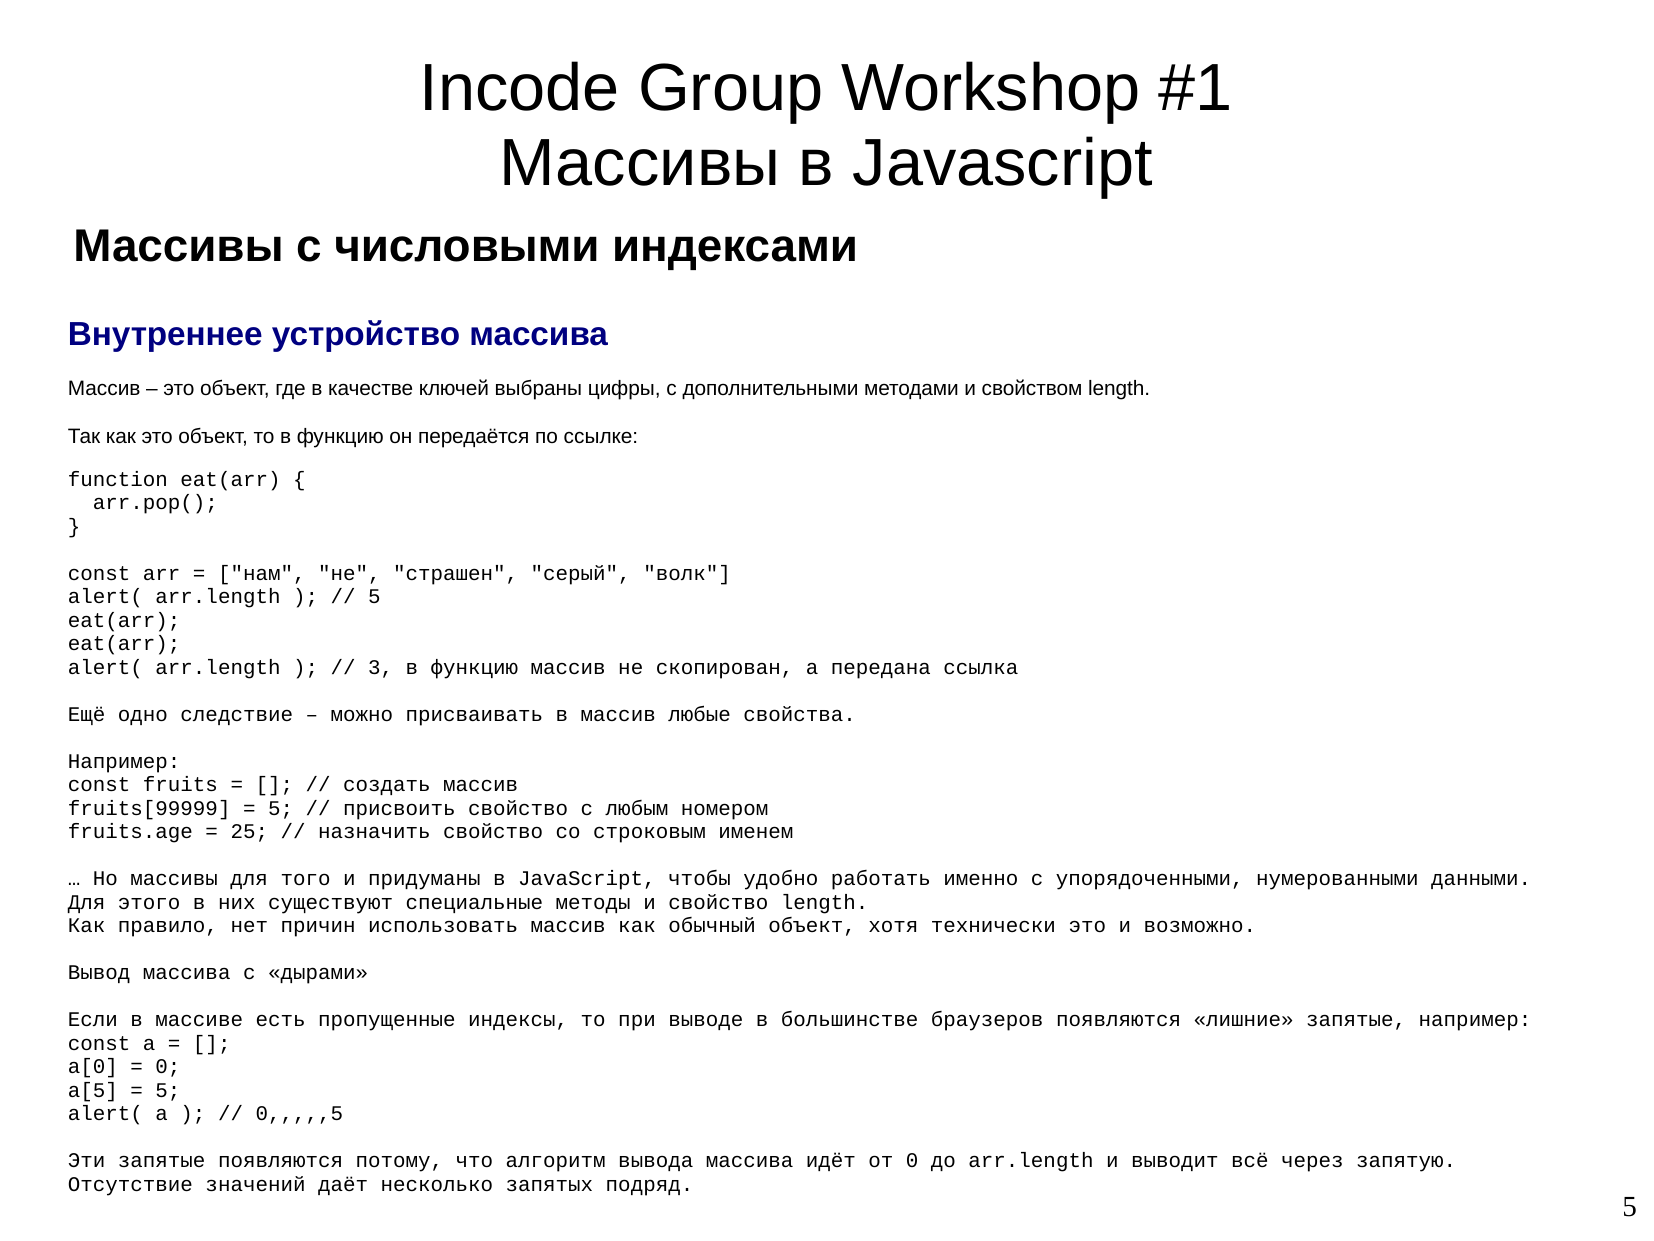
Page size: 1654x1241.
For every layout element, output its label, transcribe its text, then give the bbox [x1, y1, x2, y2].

text_box Внутреннее устройство массива Массив – это объект, где в качестве ключей выбраны цифры, с дополнительными методами и свойством length. Так как это объект, то в функцию он передаётся по ссылке: function eat(arr) { arr.pop(); } const arr = ["нам", "не", "страшен", "серый", "волк"] alert( arr.length ); // 5 eat(arr); eat(arr); alert( arr.length ); // 3, в функцию массив не скопирован, а передана ссылка Ещё одно следствие – можно присваивать в массив любые свойства. Например: const fruits = []; // создать массив fruits[99999] = 5; // присвоить свойство с любым номером fruits.age = 25; // назначить свойство со строковым именем … Но массивы для того и придуманы в JavaScript, чтобы удобно работать именно с упорядоченными, нумерованными данными. Для этого в них существуют специальные методы и свойство length. Как правило, нет причин использовать массив как обычный объект, хотя технически это и возможно. Вывод массива с «дырами» Если в массиве есть пропущенные индексы, то при выводе в большинстве браузеров появляются «лишние» запятые, например: const a = []; a[0] = 0; a[5] = 5; alert( a ); // 0,,,,,5 Эти запятые появляются потому, что алгоритм вывода массива идёт от 0 до arr.length и выводит всё через запятую. Отсутствие значений даёт несколько запятых подряд. [53, 307, 1607, 1229]
text_box Массивы с числовыми индексами [58, 212, 1571, 307]
title Incode Group Workshop #1 Массивы в Javascript [82, 49, 1571, 201]
